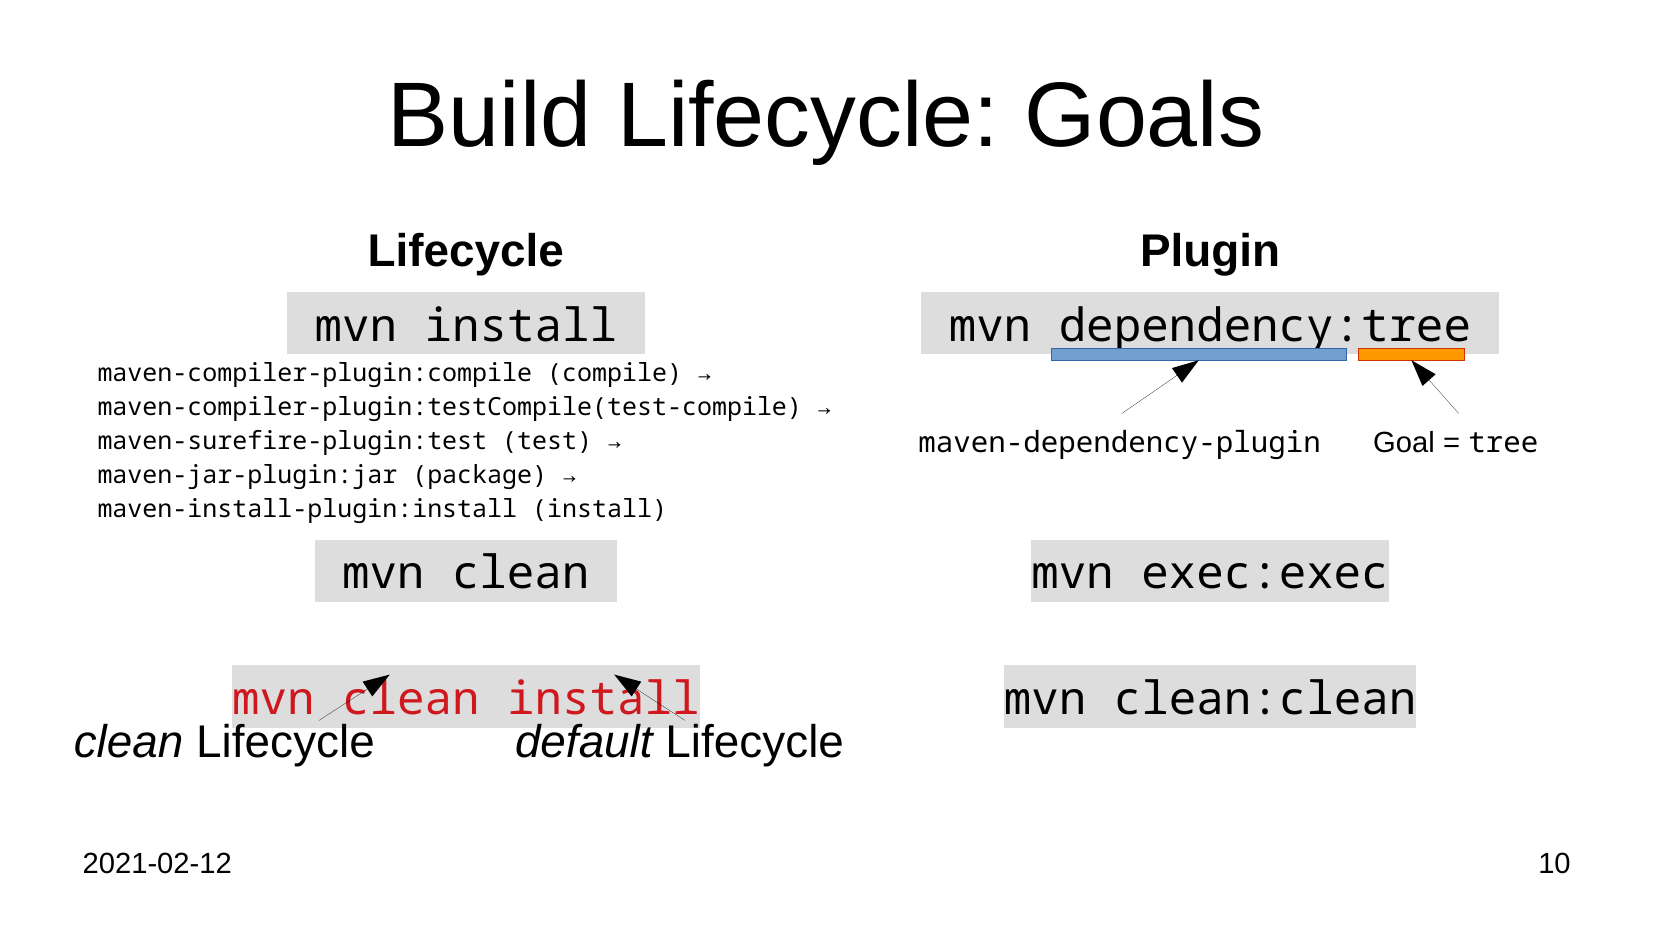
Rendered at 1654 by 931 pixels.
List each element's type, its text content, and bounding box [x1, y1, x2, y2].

text_box maven-dependency-plugin [903, 413, 1341, 463]
table_cell mvn clean mvn clean install [402, 728, 500, 735]
table_cell mvn exec:exec mvn clean:clean [850, 533, 1572, 735]
text_box [1051, 348, 1347, 361]
table_header Lifecycle [84, 219, 849, 284]
table_header Plugin [850, 219, 1572, 284]
text_box Goal = tree [1358, 413, 1560, 463]
text_box default Lifecycle [500, 708, 910, 780]
text_box clean Lifecycle [59, 708, 402, 780]
table_cell mvn dependency:tree [850, 285, 1572, 532]
title Build Lifecycle: Goals [82, 37, 1571, 193]
table_cell mvn install maven-compiler-plugin:compile (compile) → maven-compiler-plugin:testCompile(test-compile) → maven-surefire-plugin:test (test) → maven-jar-plugin:jar (package) → maven-install-plugin:install (install) [84, 285, 849, 532]
table_cell mvn clean mvn clean install [84, 533, 849, 708]
text_box [1358, 348, 1465, 361]
